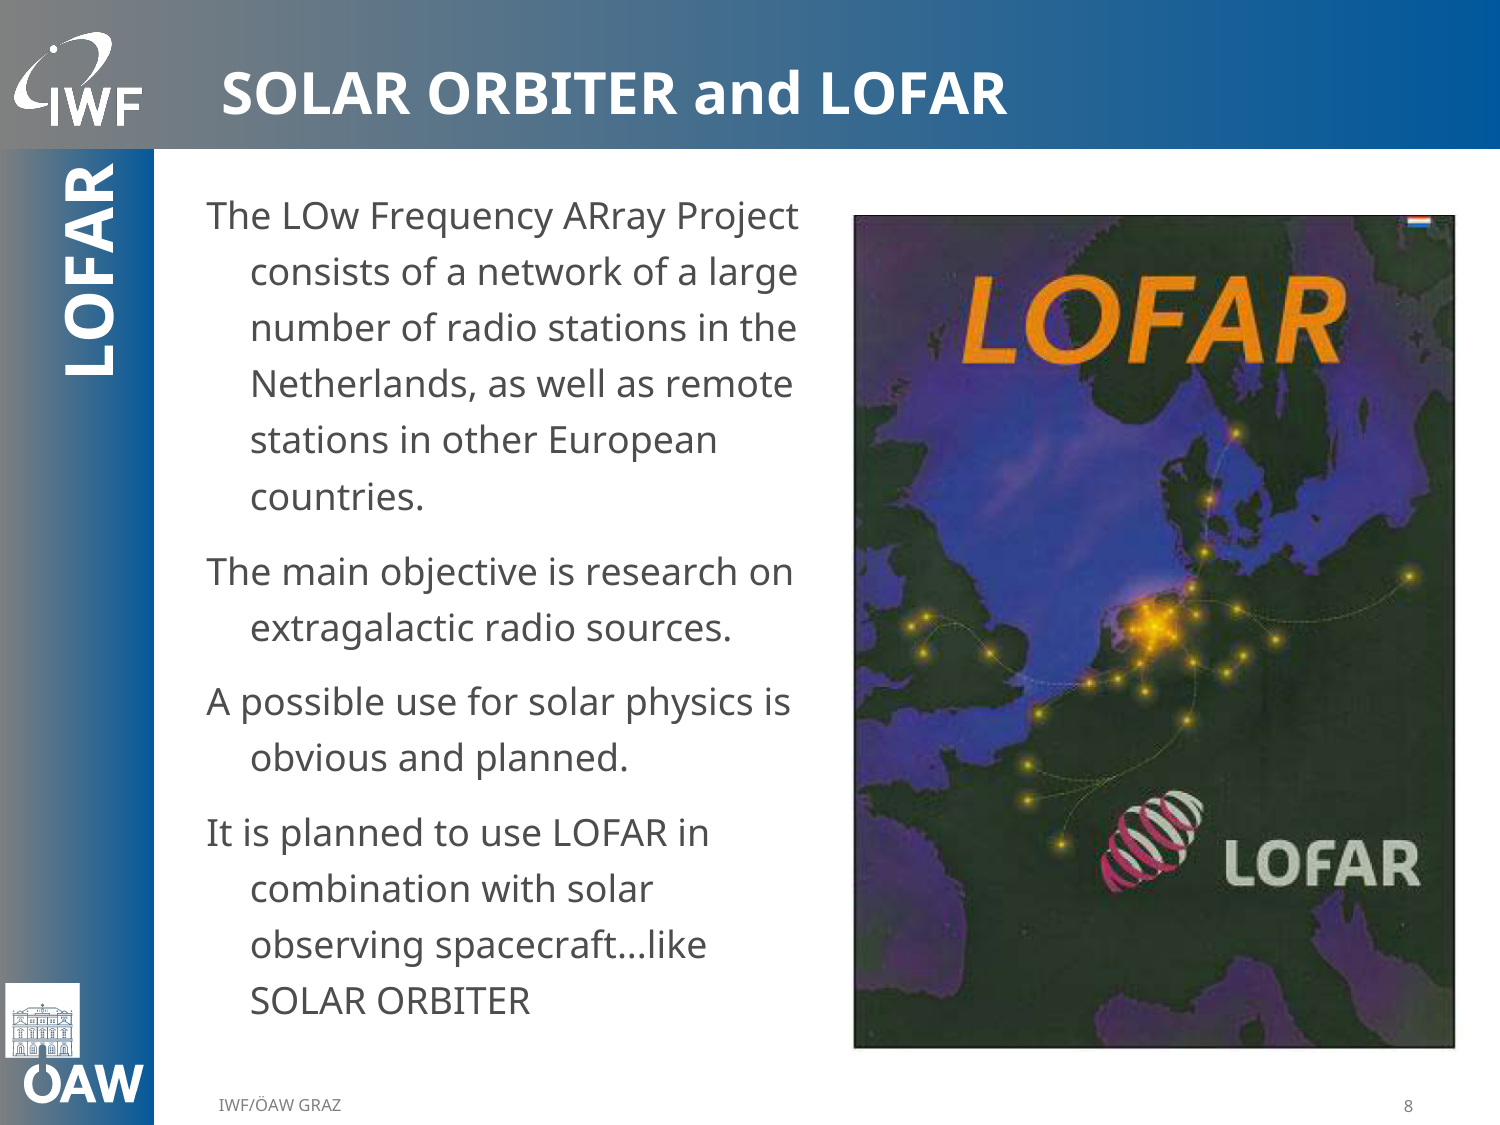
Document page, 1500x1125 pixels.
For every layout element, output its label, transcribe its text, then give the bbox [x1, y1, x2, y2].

picture [848, 215, 1460, 1052]
picture [5, 983, 154, 1105]
list The LOw Frequency ARray Project consists of a network of a large number of radio stations in the Netherlands, as well as remote stations in other European countries. The main objective is research on extragalactic radio sources. A possible use for solar physics is obvious and planned. It is planned to use LOFAR in combination with solar observing spacecraft...like SOLAR ORBITER [206, 184, 818, 1068]
title SOLAR ORBITER and LOFAR [206, 16, 1459, 176]
text_box LOFAR [29, 148, 154, 959]
picture [8, 32, 154, 132]
